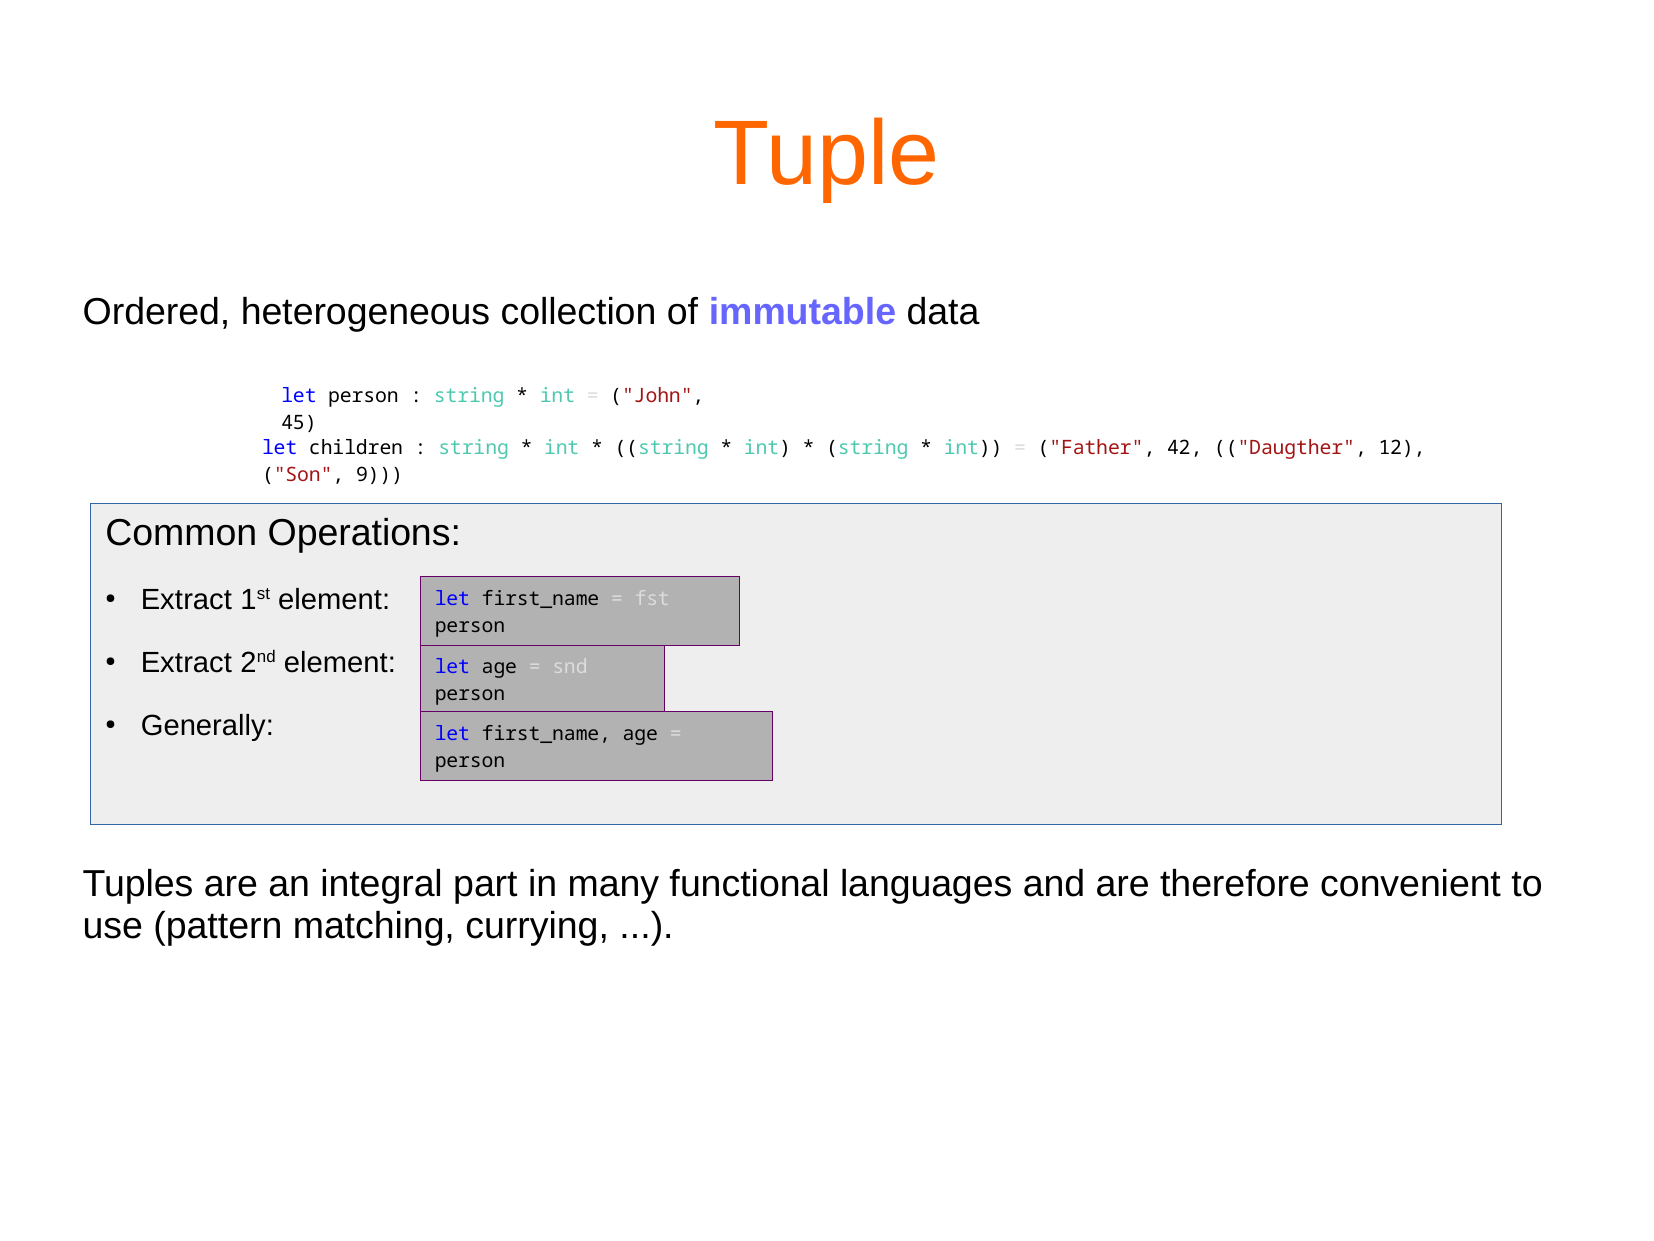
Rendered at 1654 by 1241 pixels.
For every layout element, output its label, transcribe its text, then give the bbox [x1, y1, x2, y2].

text_box let age = snd person [420, 646, 665, 684]
text_box Common Operations: Extract 1st element: Extract 2nd element: Generally: [90, 503, 1502, 825]
text_box let children : string * int * ((string * int) * (string * int)) = ("Father", 42, (("Daugther", 12), ("Son", 9))) [247, 426, 1481, 465]
text_box let first_name = fst person [420, 576, 740, 616]
list Ordered, heterogeneous collection of immutable data Tuples are an integral part in many functional languages and are therefore convenient to use (pattern matching, currying, ...). [82, 290, 1571, 1010]
title Tuple [82, 49, 1571, 257]
text_box let person : string * int = ("John", 45) [266, 373, 729, 413]
text_box let first_name, age = person [420, 711, 773, 751]
